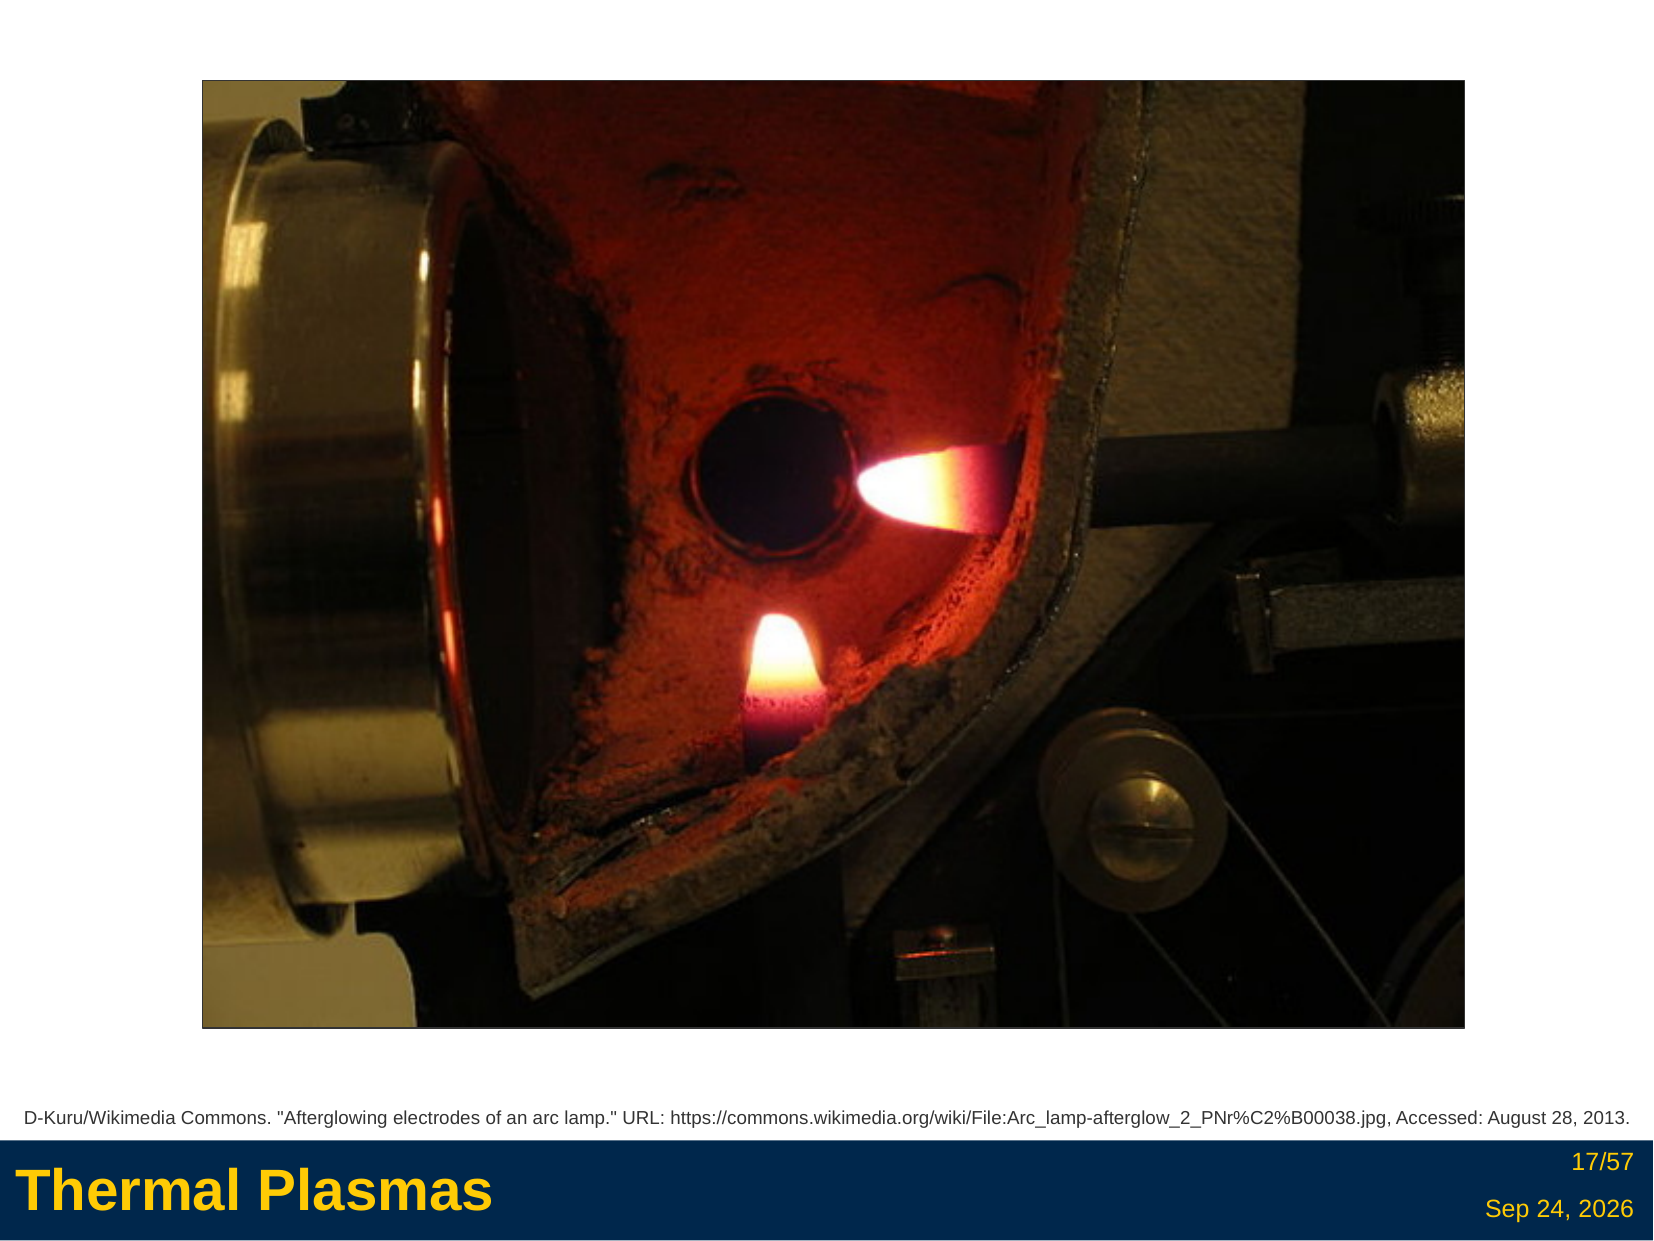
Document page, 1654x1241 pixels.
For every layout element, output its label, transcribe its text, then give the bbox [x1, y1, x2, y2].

picture [203, 81, 1464, 1028]
title Thermal Plasmas [14, 1140, 1380, 1241]
